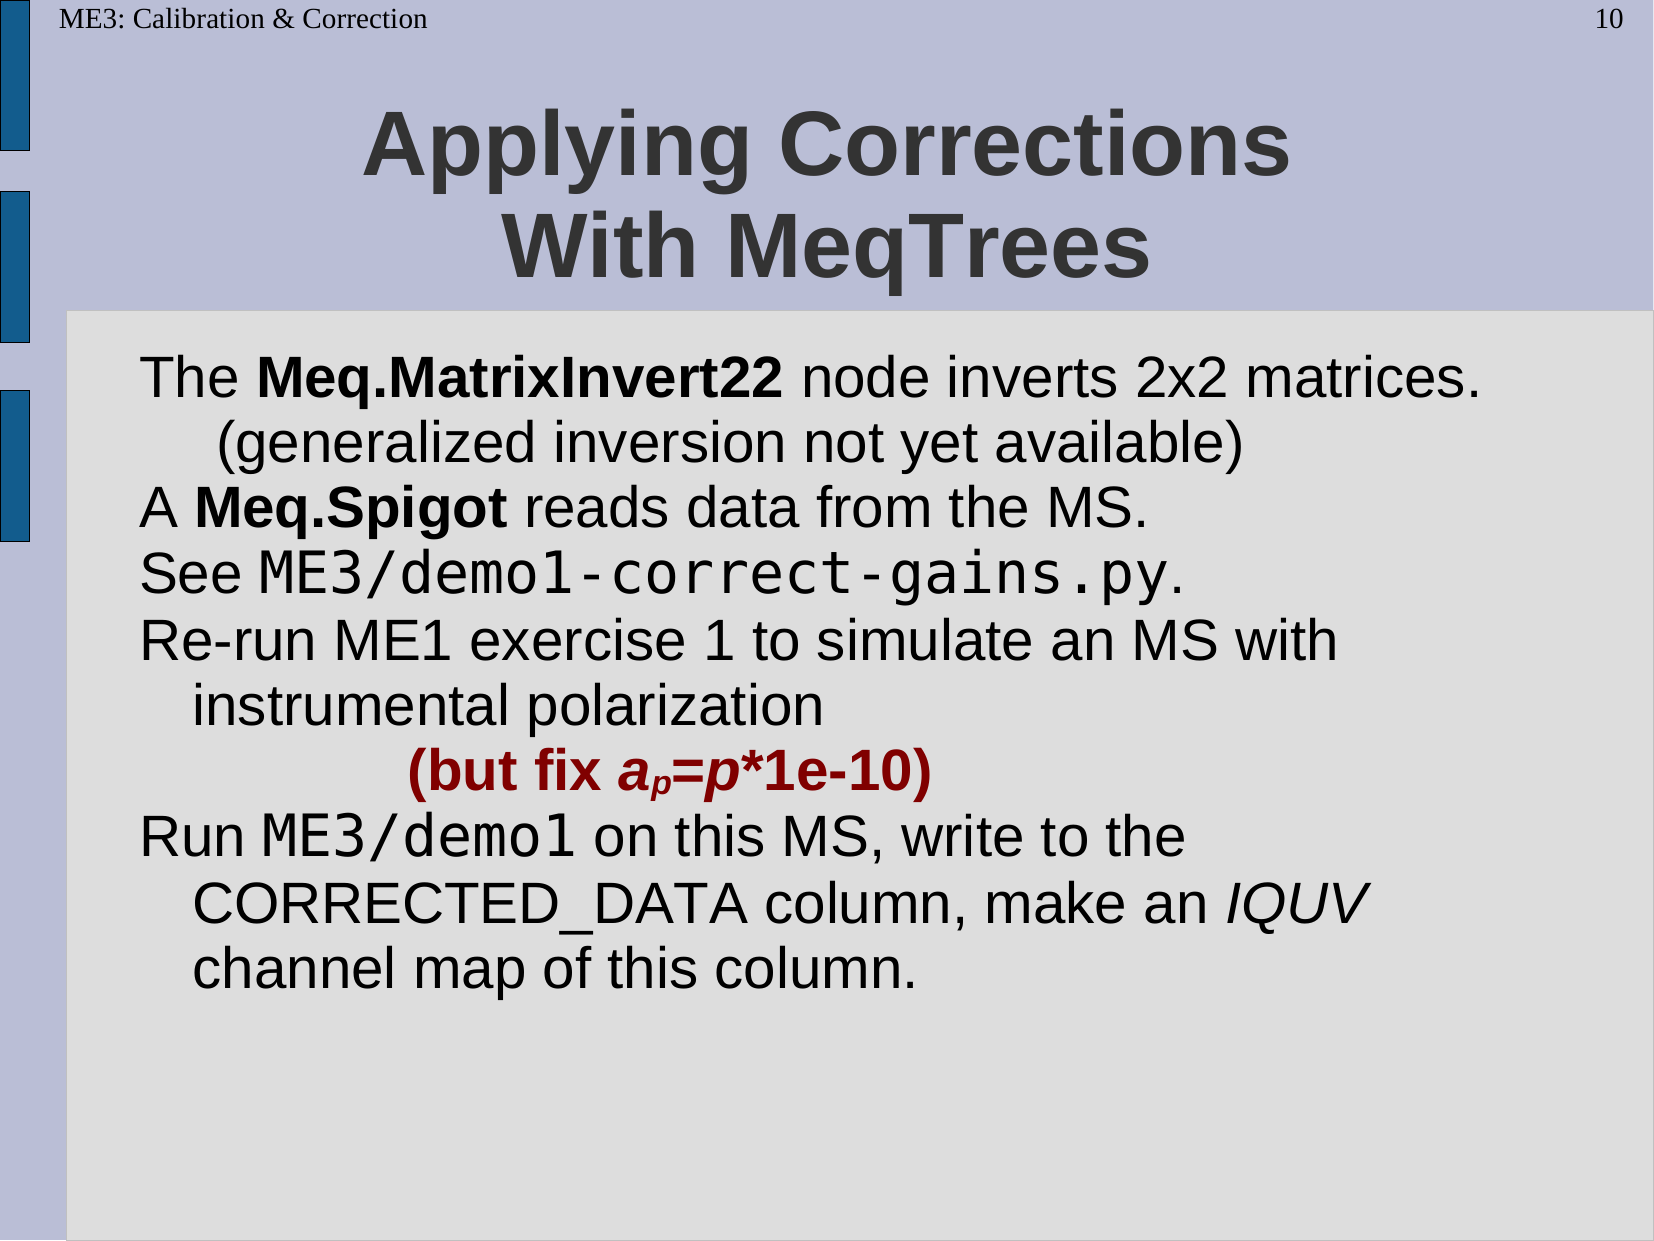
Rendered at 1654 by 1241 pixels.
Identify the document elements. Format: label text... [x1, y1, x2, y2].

list The Meq.MatrixInvert22 node inverts 2x2 matrices. (generalized inversion not yet available) A Meq.Spigot reads data from the MS. See ME3/demo1-correct-gains.py. Re-run ME1 exercise 1 to simulate an MS with instrumental polarization (but fix ap=p*1e-10) Run ME3/demo1 on this MS, write to the CORRECTED_DATA column, make an IQUV channel map of this column. [121, 344, 1534, 1112]
title Applying Corrections With MeqTrees [121, 87, 1534, 302]
